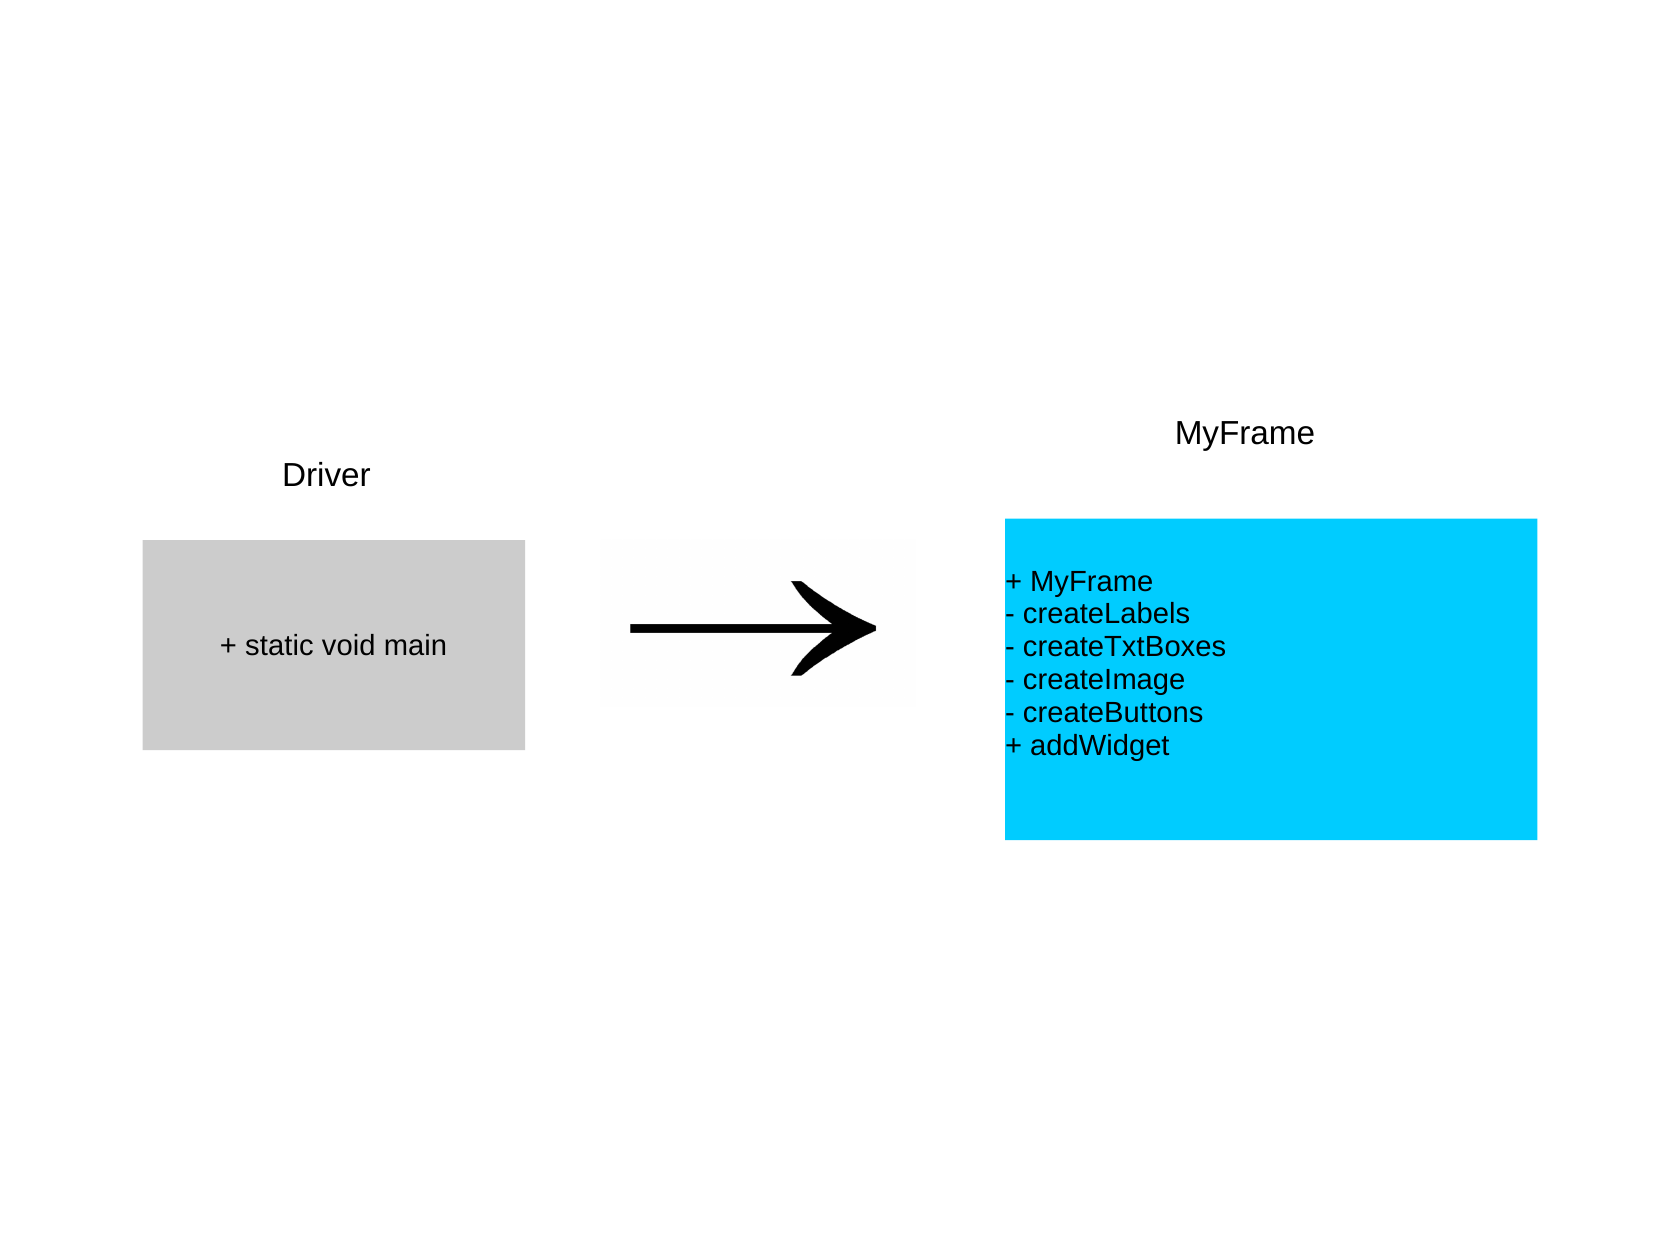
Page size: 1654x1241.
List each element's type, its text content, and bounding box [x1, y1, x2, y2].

text_box + MyFrame - createLabels - createTxtBoxes - createImage - createButtons + addWidget [1005, 518, 1538, 841]
subtitle + static void main [142, 540, 526, 751]
title Driver [232, 435, 421, 515]
title MyFrame [1065, 390, 1426, 476]
picture [600, 539, 916, 707]
